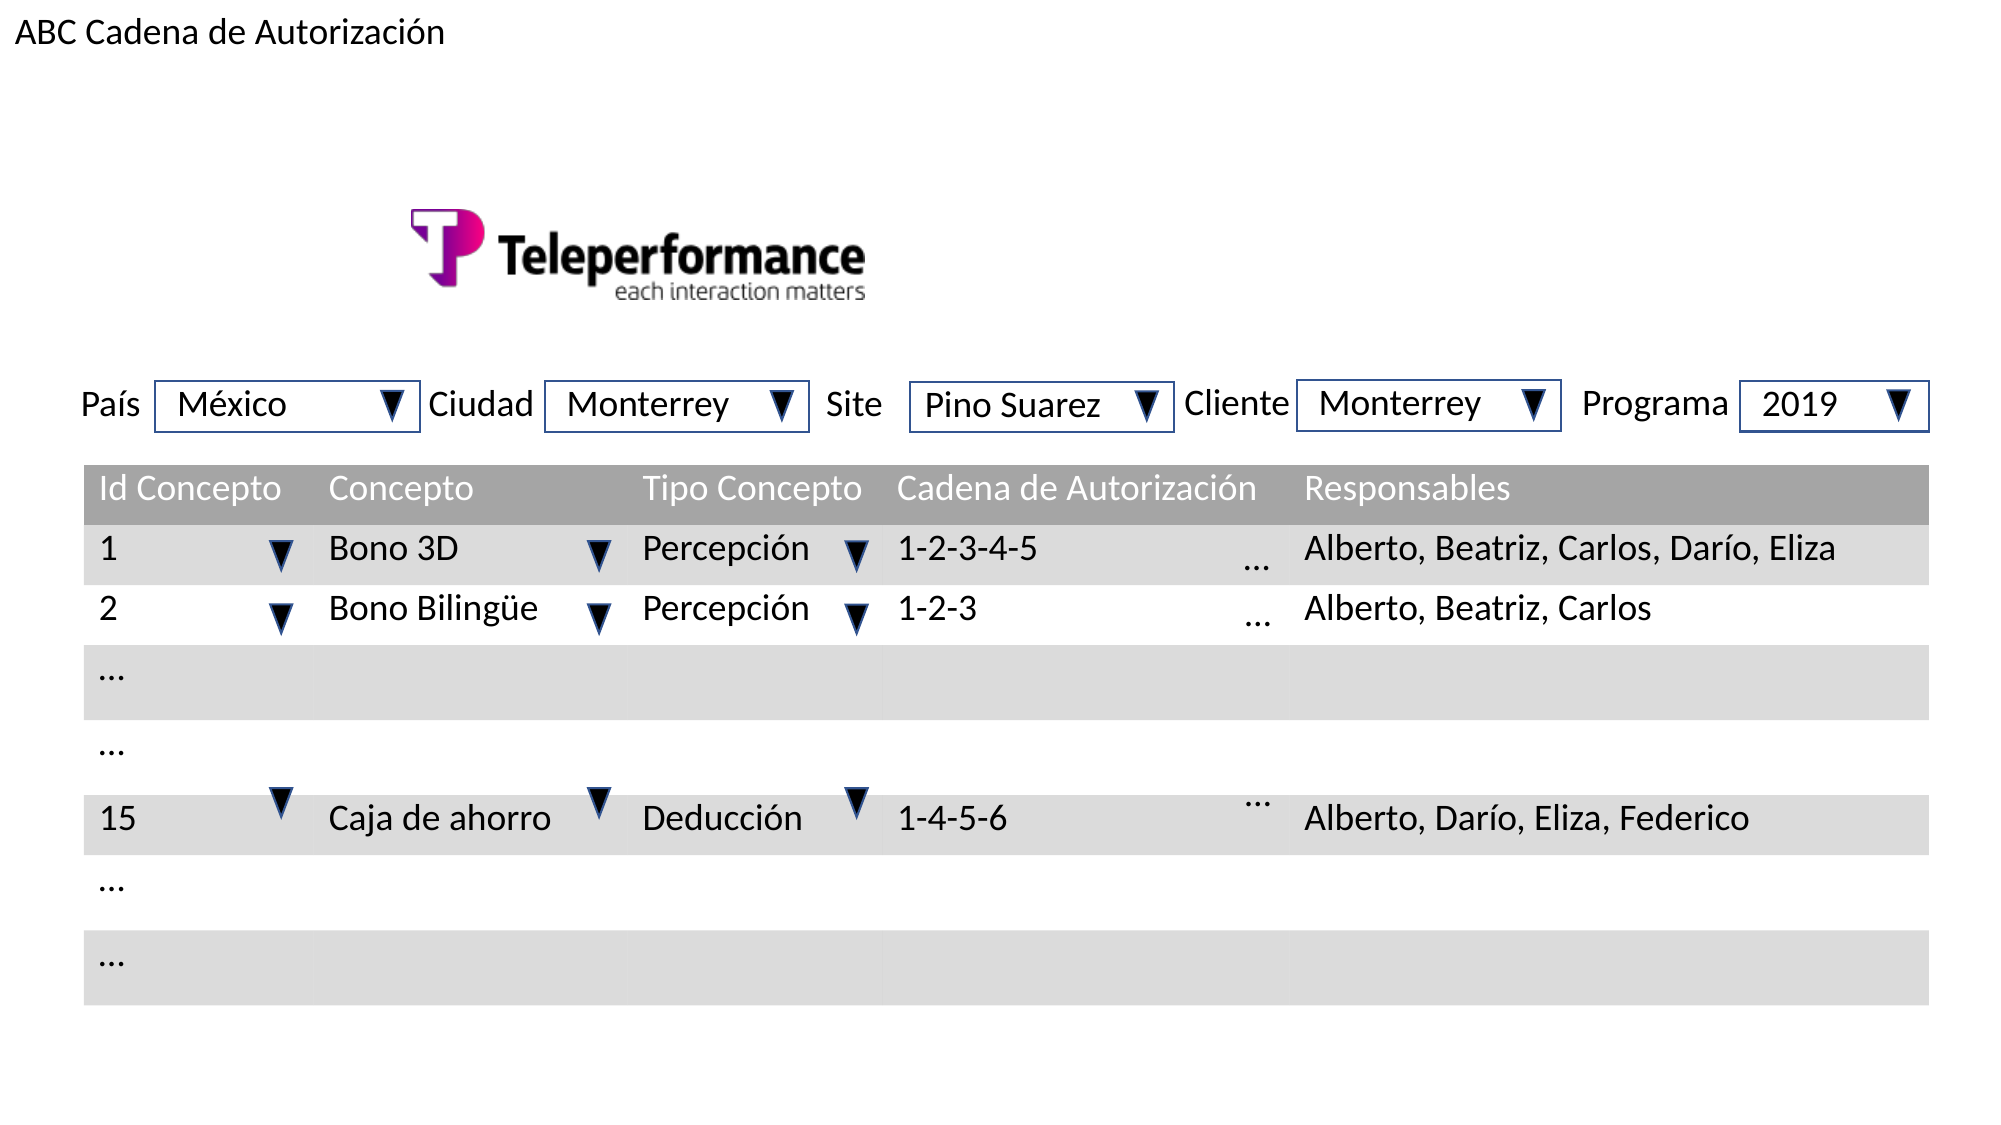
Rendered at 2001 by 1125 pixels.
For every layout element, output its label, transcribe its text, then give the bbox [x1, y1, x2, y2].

table_cell [882, 855, 1289, 930]
table_cell 1-4-5-6 [882, 795, 1289, 855]
table_cell 2 [84, 585, 314, 645]
table_cell [1289, 720, 1929, 795]
table_cell [627, 720, 882, 795]
table_cell 1-2-3-4-5 [882, 525, 1229, 585]
table_cell Percepción [627, 585, 882, 645]
table_cell [1289, 645, 1929, 720]
table_cell … [84, 645, 314, 720]
text_box [1887, 390, 1910, 420]
table_header Responsables [1289, 465, 1929, 525]
table_header Tipo Concepto [627, 465, 882, 525]
table_cell [627, 930, 882, 1005]
table_cell [314, 855, 627, 930]
table_cell [1289, 930, 1929, 1005]
text_box [1135, 391, 1158, 421]
text_box [270, 604, 293, 634]
table_cell 15 [84, 795, 314, 855]
table_cell [882, 720, 1289, 795]
table_cell Bono Bilingüe [314, 585, 627, 645]
table_cell [882, 930, 1289, 1005]
text_box [845, 788, 868, 818]
table_cell Alberto, Darío, Eliza, Federico [1289, 795, 1929, 855]
table_cell Deducción [627, 795, 882, 855]
table_cell … [84, 720, 314, 795]
text_box País [56, 371, 156, 432]
table_cell Caja de ahorro [314, 795, 627, 855]
picture [411, 209, 865, 300]
text_box Ciudad [410, 371, 550, 432]
text_box … [1230, 581, 1279, 642]
text_box [270, 788, 293, 817]
table_cell Bono 3D [314, 525, 627, 585]
text_box [588, 541, 611, 571]
table_header Id Concepto [84, 465, 314, 525]
text_box … [1229, 525, 1277, 586]
table_cell [882, 645, 1289, 720]
table_cell Percepción [627, 525, 882, 585]
text_box [1522, 390, 1545, 420]
text_box Monterrey [1306, 370, 1505, 431]
text_box Site [808, 371, 898, 432]
text_box México [162, 371, 364, 432]
table_header Cadena de Autorización [882, 465, 1289, 525]
text_box Pino Suarez [910, 372, 1118, 432]
text_box [588, 604, 611, 634]
table_cell [314, 645, 627, 720]
table_cell Alberto, Beatriz, Carlos, Darío, Eliza [1289, 525, 1929, 585]
table_cell [314, 930, 627, 1005]
text_box [845, 604, 868, 634]
text_box [770, 391, 793, 420]
table_cell 1-2-3-4-5 [1277, 525, 1289, 585]
table_cell … [84, 855, 314, 930]
text_box ABC Cadena de Autorización [0, 0, 534, 60]
table_cell [627, 645, 882, 720]
table_cell 1 [84, 525, 314, 585]
text_box Cliente [1166, 370, 1306, 431]
table_cell [627, 855, 882, 930]
text_box [381, 390, 404, 420]
table_cell [1289, 855, 1929, 930]
text_box 2019 [1747, 371, 1905, 432]
text_box Monterrey [551, 371, 753, 432]
table_cell … [84, 930, 314, 1005]
table_cell 1-2-3 [882, 585, 1289, 645]
text_box [845, 541, 868, 571]
text_box [588, 788, 611, 817]
table_cell Alberto, Beatriz, Carlos [1289, 585, 1929, 645]
table_cell [314, 720, 627, 795]
text_box Programa [1562, 370, 1745, 431]
text_box [270, 541, 293, 571]
text_box … [1230, 761, 1279, 822]
table_header Concepto [314, 465, 627, 525]
